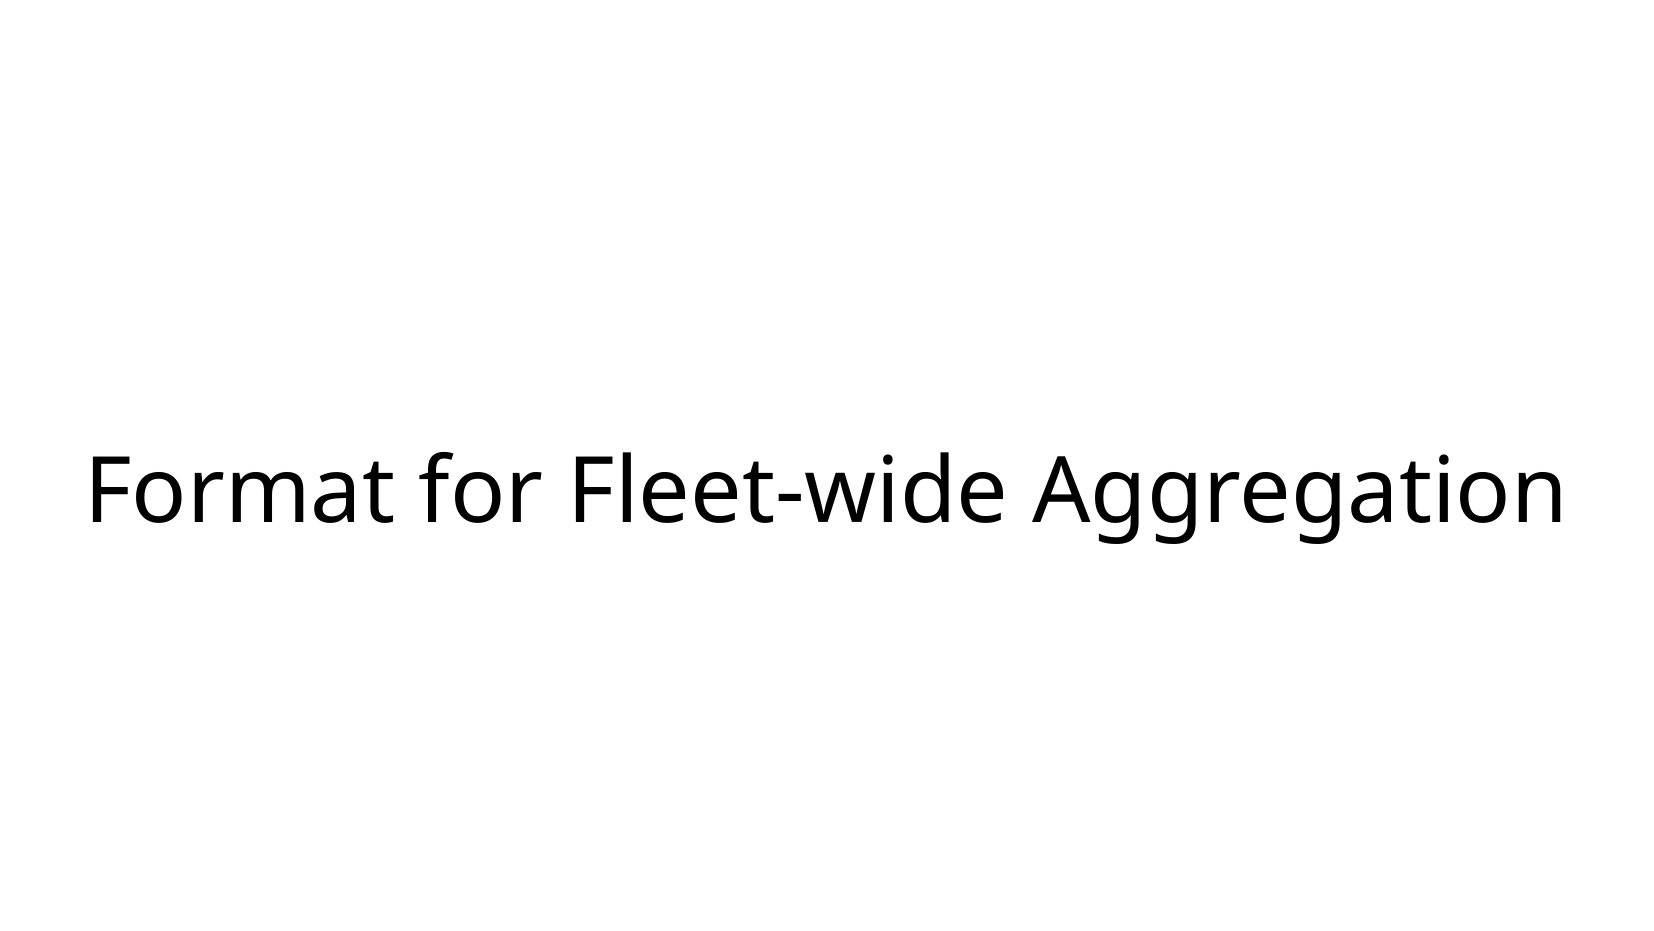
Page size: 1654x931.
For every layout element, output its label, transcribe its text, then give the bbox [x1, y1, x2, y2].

title Format for Fleet-wide Aggregation [82, 379, 1571, 594]
